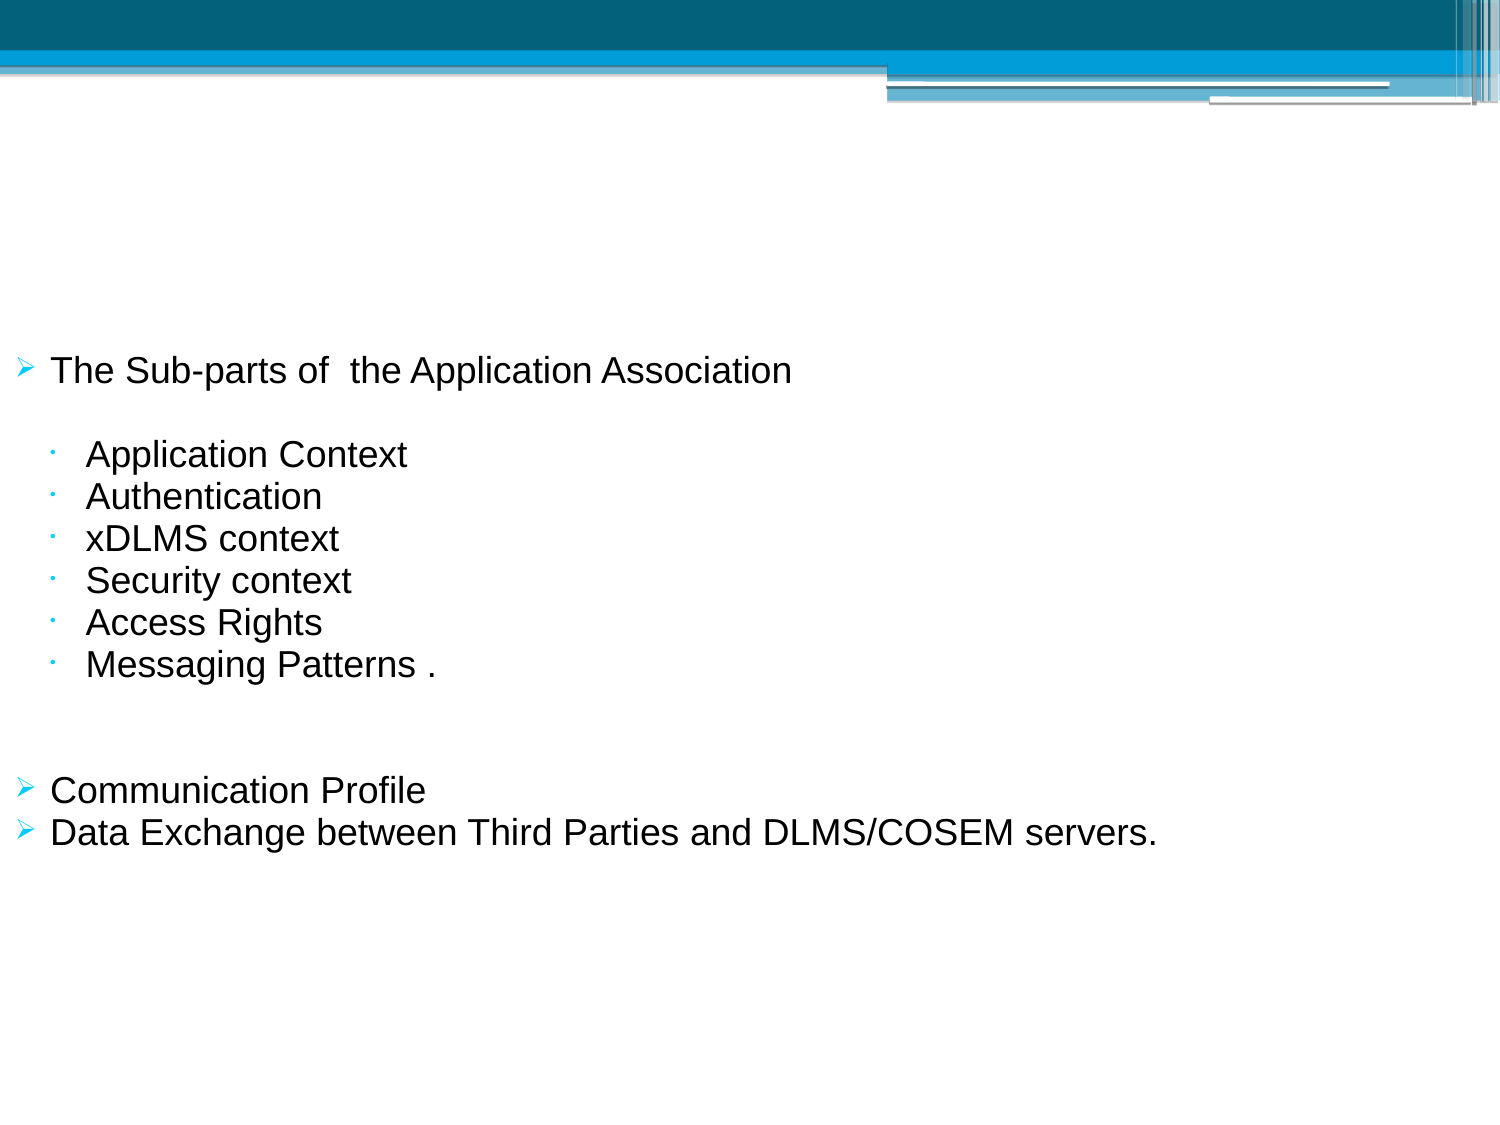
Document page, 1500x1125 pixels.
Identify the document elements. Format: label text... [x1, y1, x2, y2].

text_box The Sub-parts of the Application Association Application Context Authentication xDLMS context Security context Access Rights Messaging Patterns . Communication Profile Data Exchange between Third Parties and DLMS/COSEM servers. [0, 342, 1500, 946]
